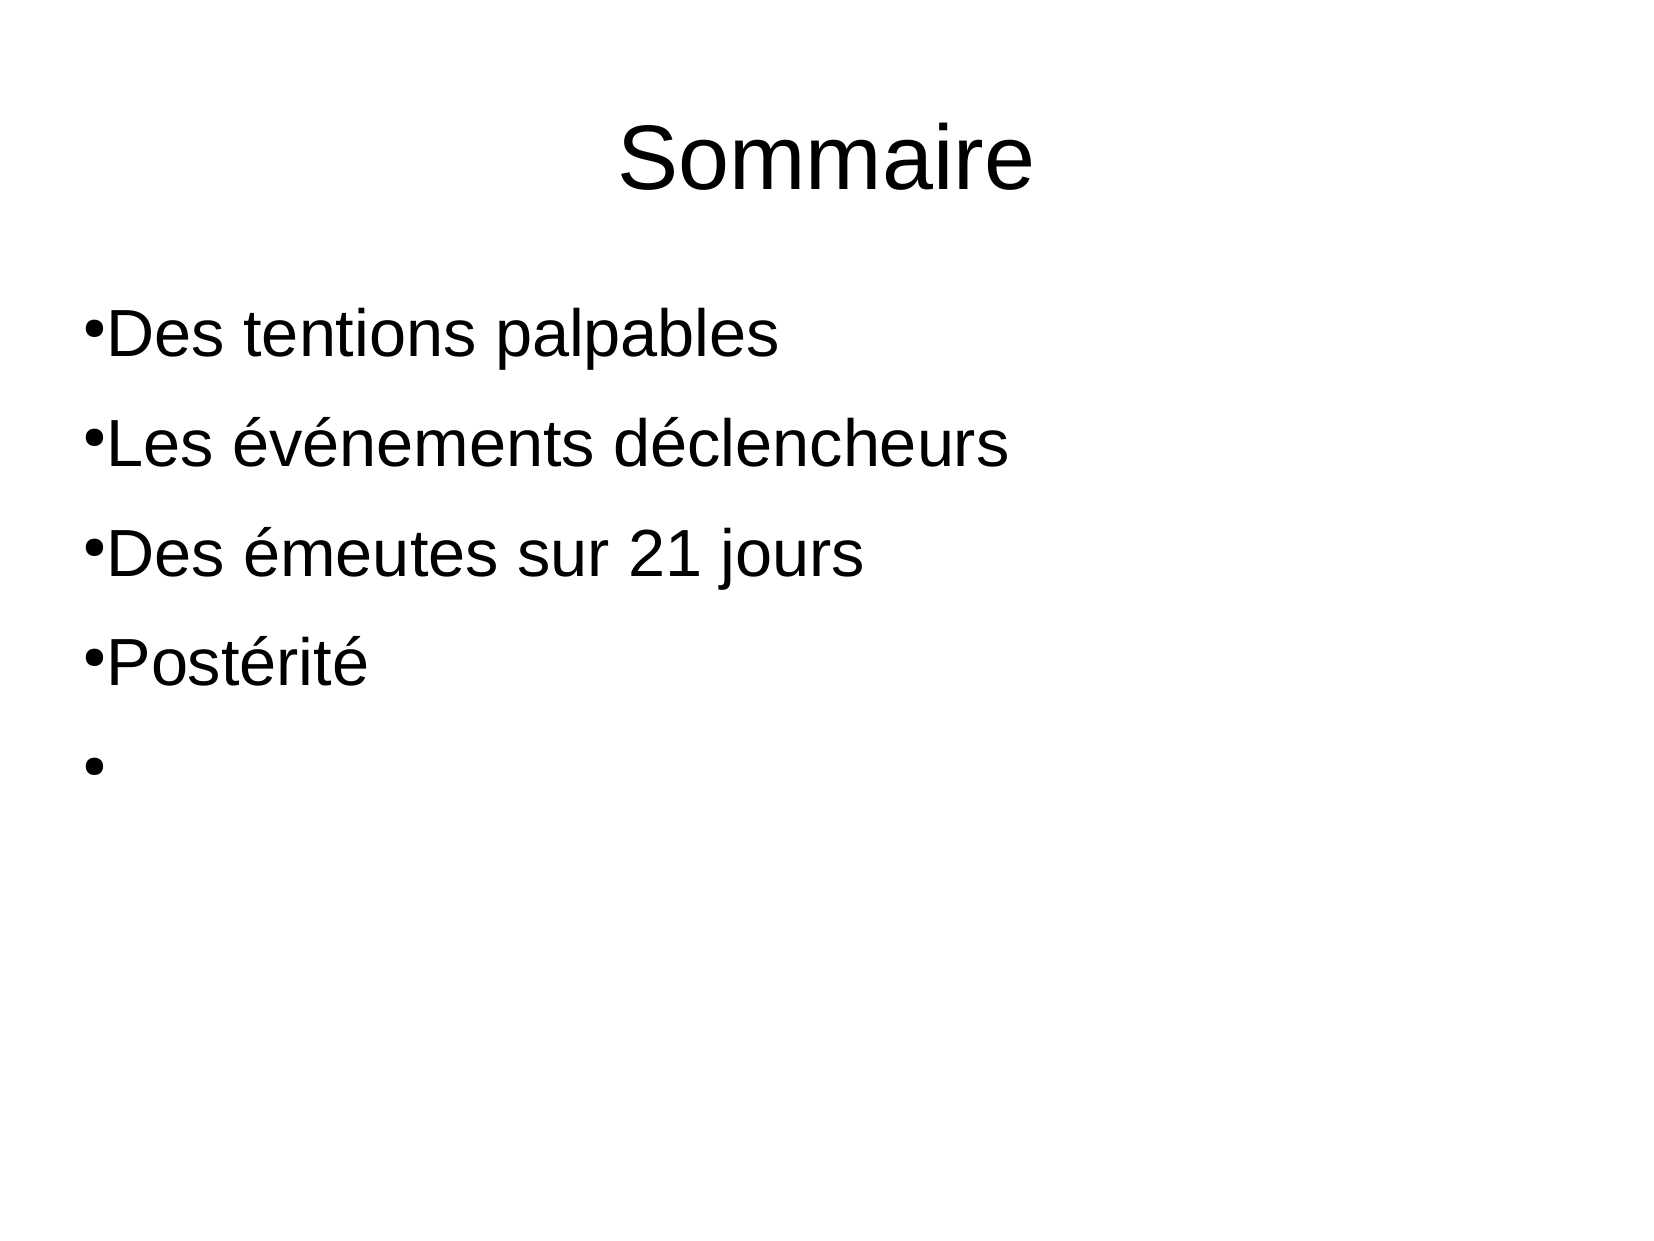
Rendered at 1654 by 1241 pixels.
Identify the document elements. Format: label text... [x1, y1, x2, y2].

list Des tentions palpables Les événements déclencheurs Des émeutes sur 21 jours Postérité [82, 290, 1571, 1109]
title Sommaire [82, 49, 1571, 257]
